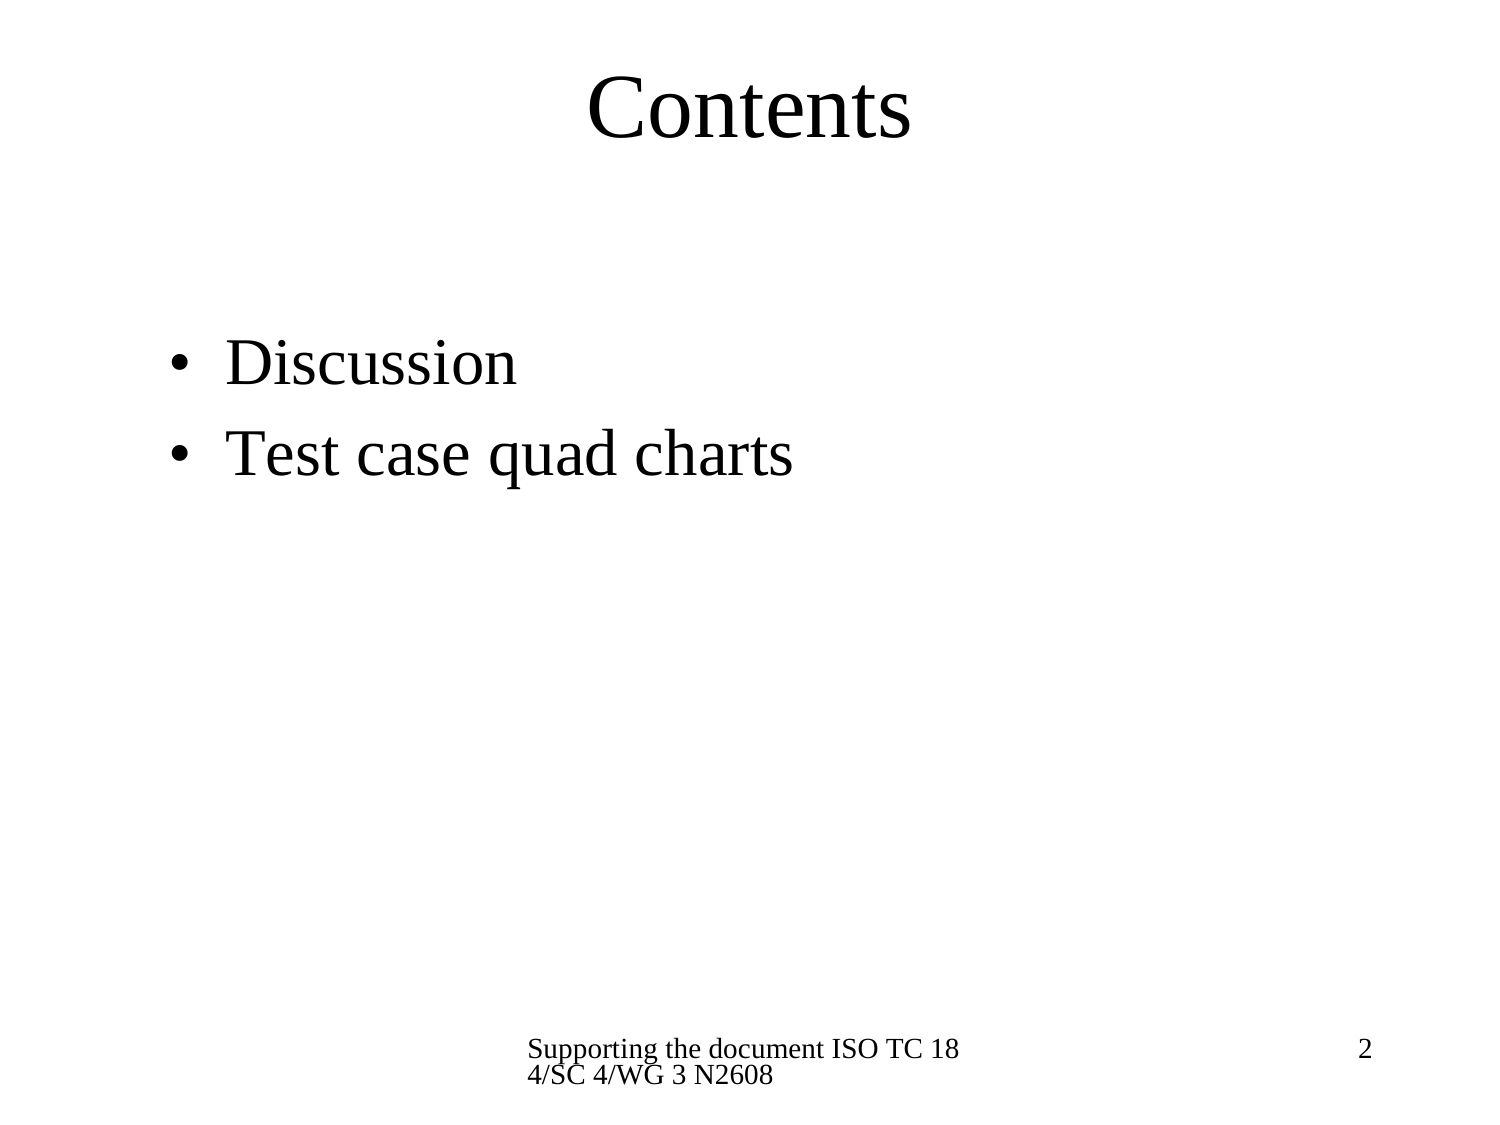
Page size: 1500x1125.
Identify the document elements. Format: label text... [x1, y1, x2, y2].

list Discussion Test case quad charts [112, 324, 1388, 978]
title Contents [112, 12, 1388, 201]
